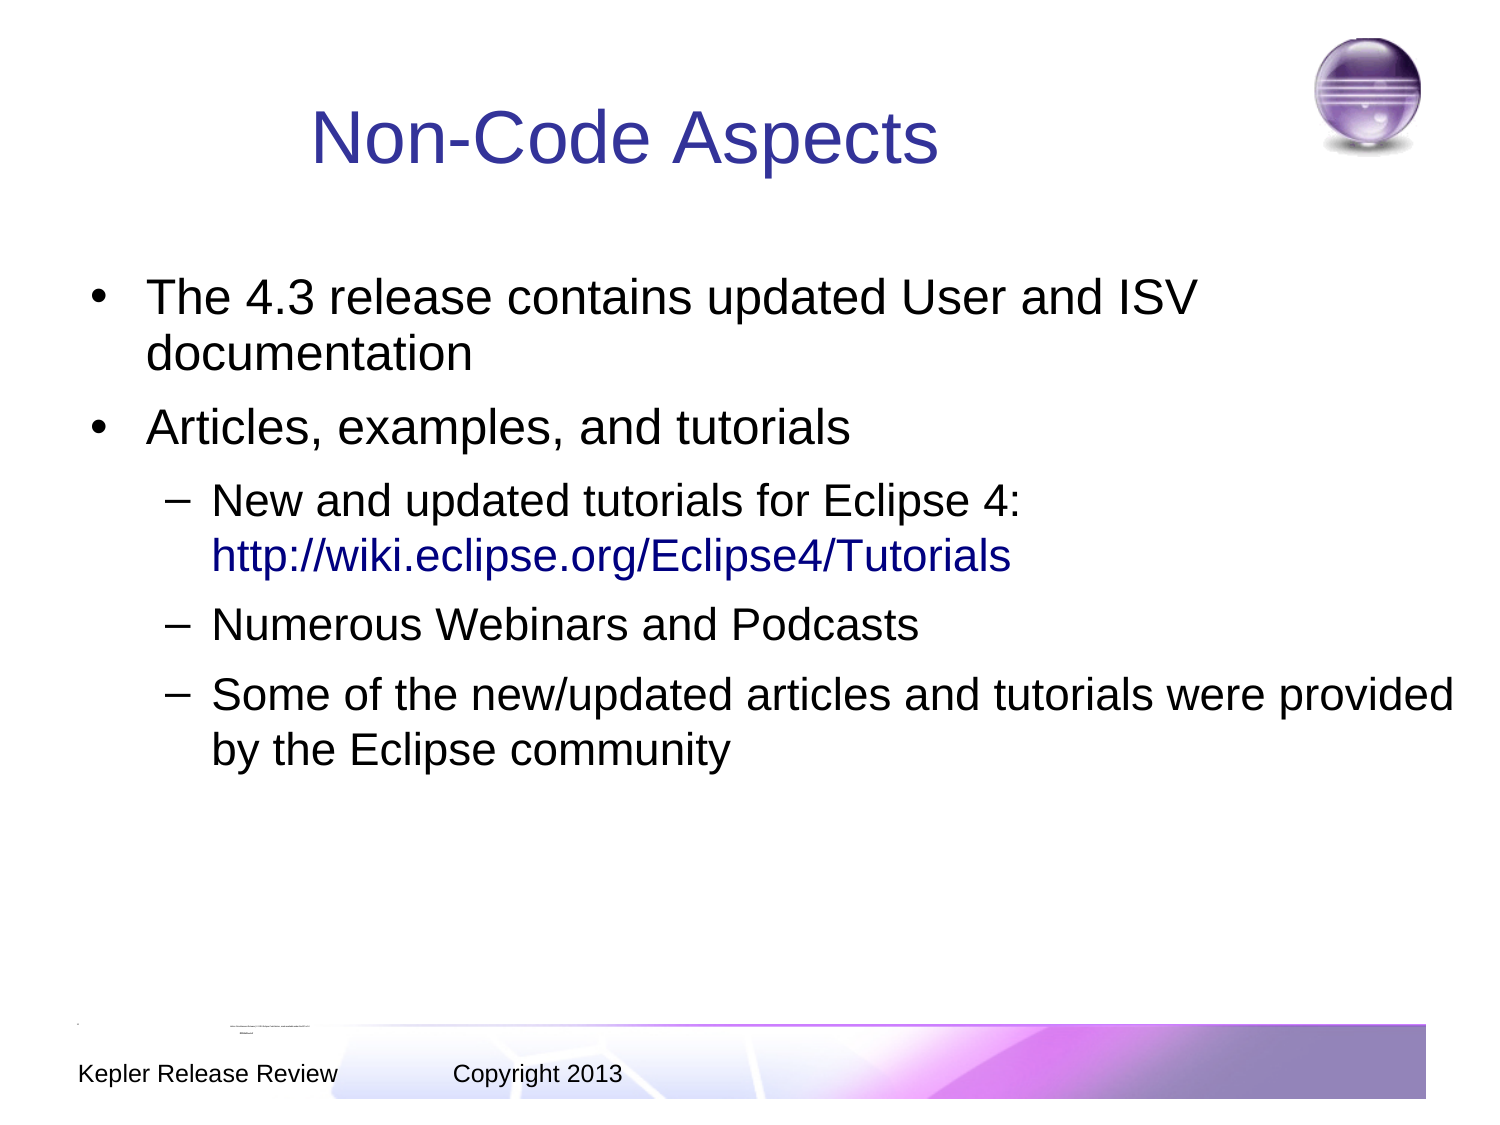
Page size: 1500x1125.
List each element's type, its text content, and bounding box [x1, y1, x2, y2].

list The 4.3 release contains updated User and ISV documentation Articles, examples, and tutorials New and updated tutorials for Eclipse 4: http://wiki.eclipse.org/Eclipse4/Tutorials Numerous Webinars and Podcasts Some of the new/updated articles and tutorials were provided by the Eclipse community [74, 262, 1475, 1006]
title Non-Code Aspects [74, 45, 1176, 233]
picture [225, 1024, 1426, 1099]
picture [1307, 37, 1426, 157]
